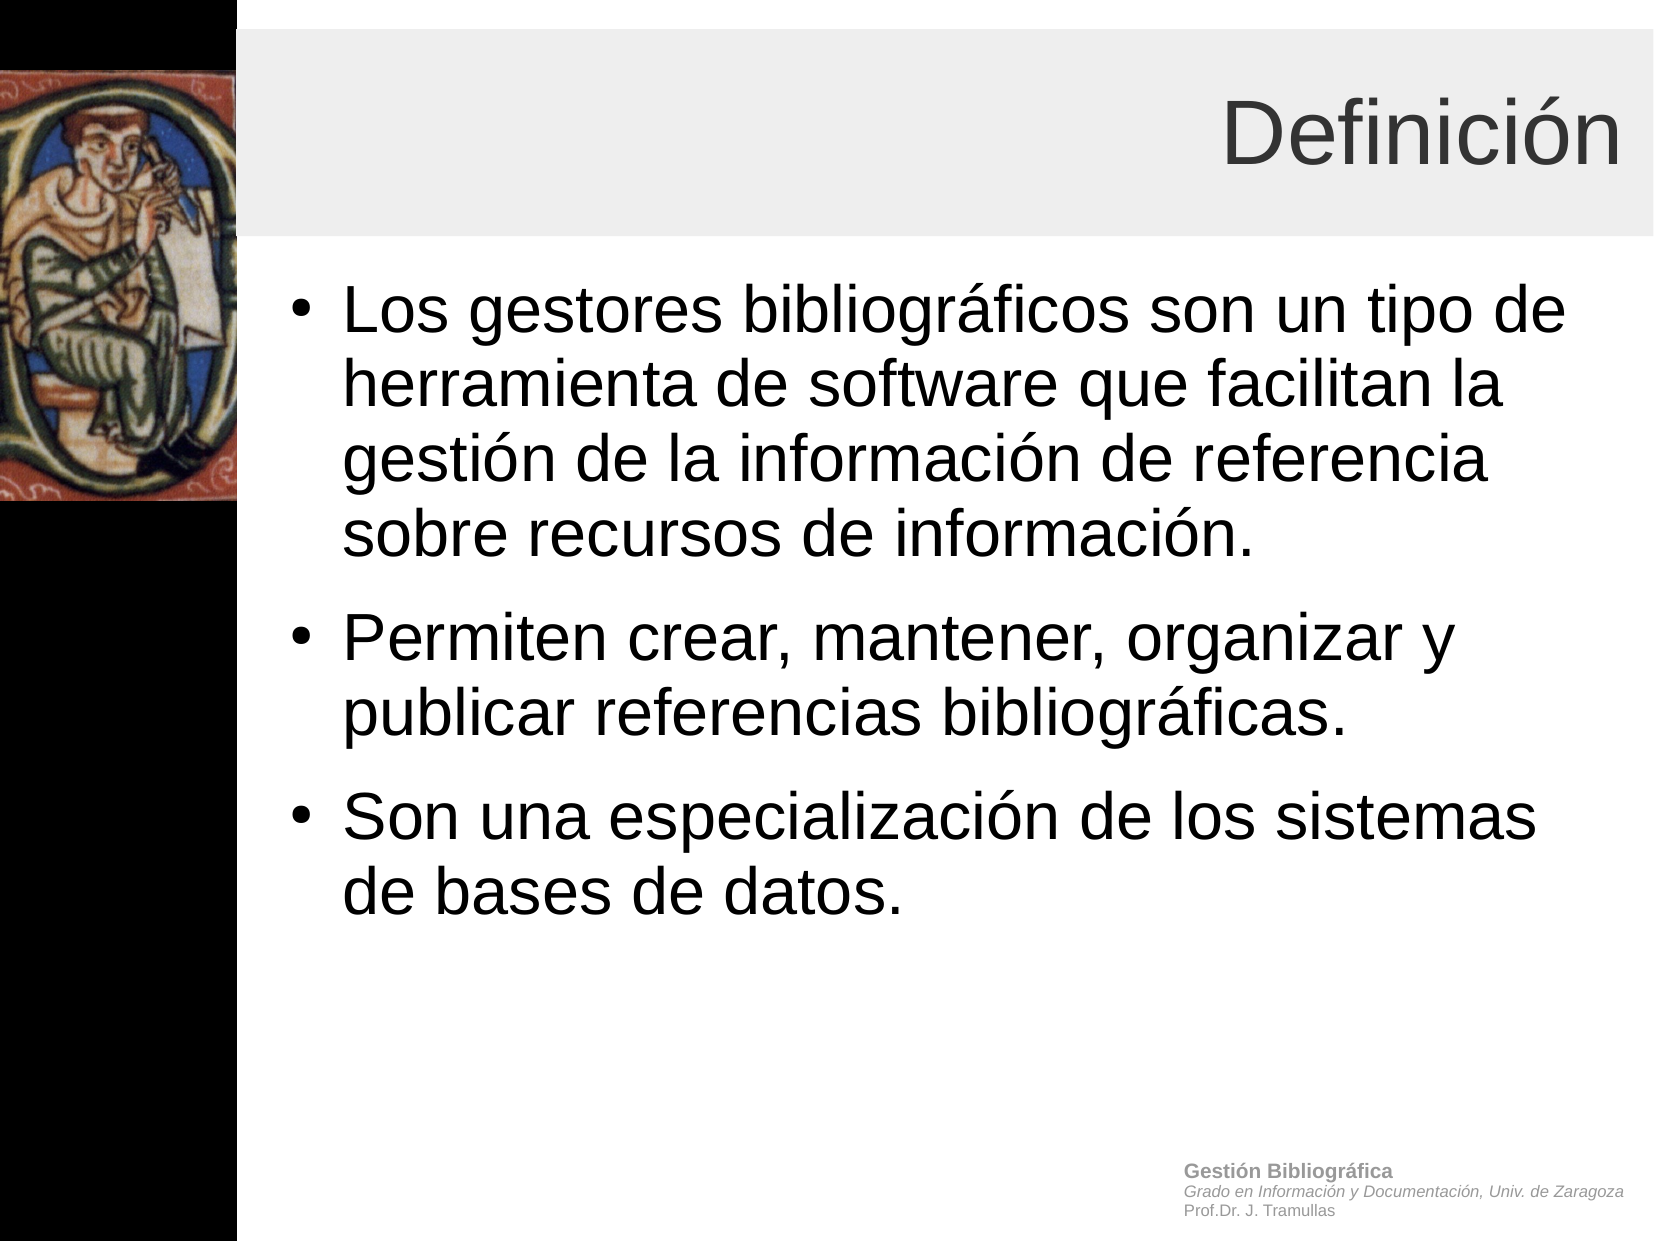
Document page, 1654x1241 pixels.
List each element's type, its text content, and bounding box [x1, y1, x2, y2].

list Los gestores bibliográficos son un tipo de herramienta de software que facilitan la gestión de la información de referencia sobre recursos de información. Permiten crear, mantener, organizar y publicar referencias bibliográficas. Son una especialización de los sistemas de bases de datos. [271, 271, 1619, 1134]
title Definición [236, 29, 1654, 237]
picture [0, 70, 237, 501]
